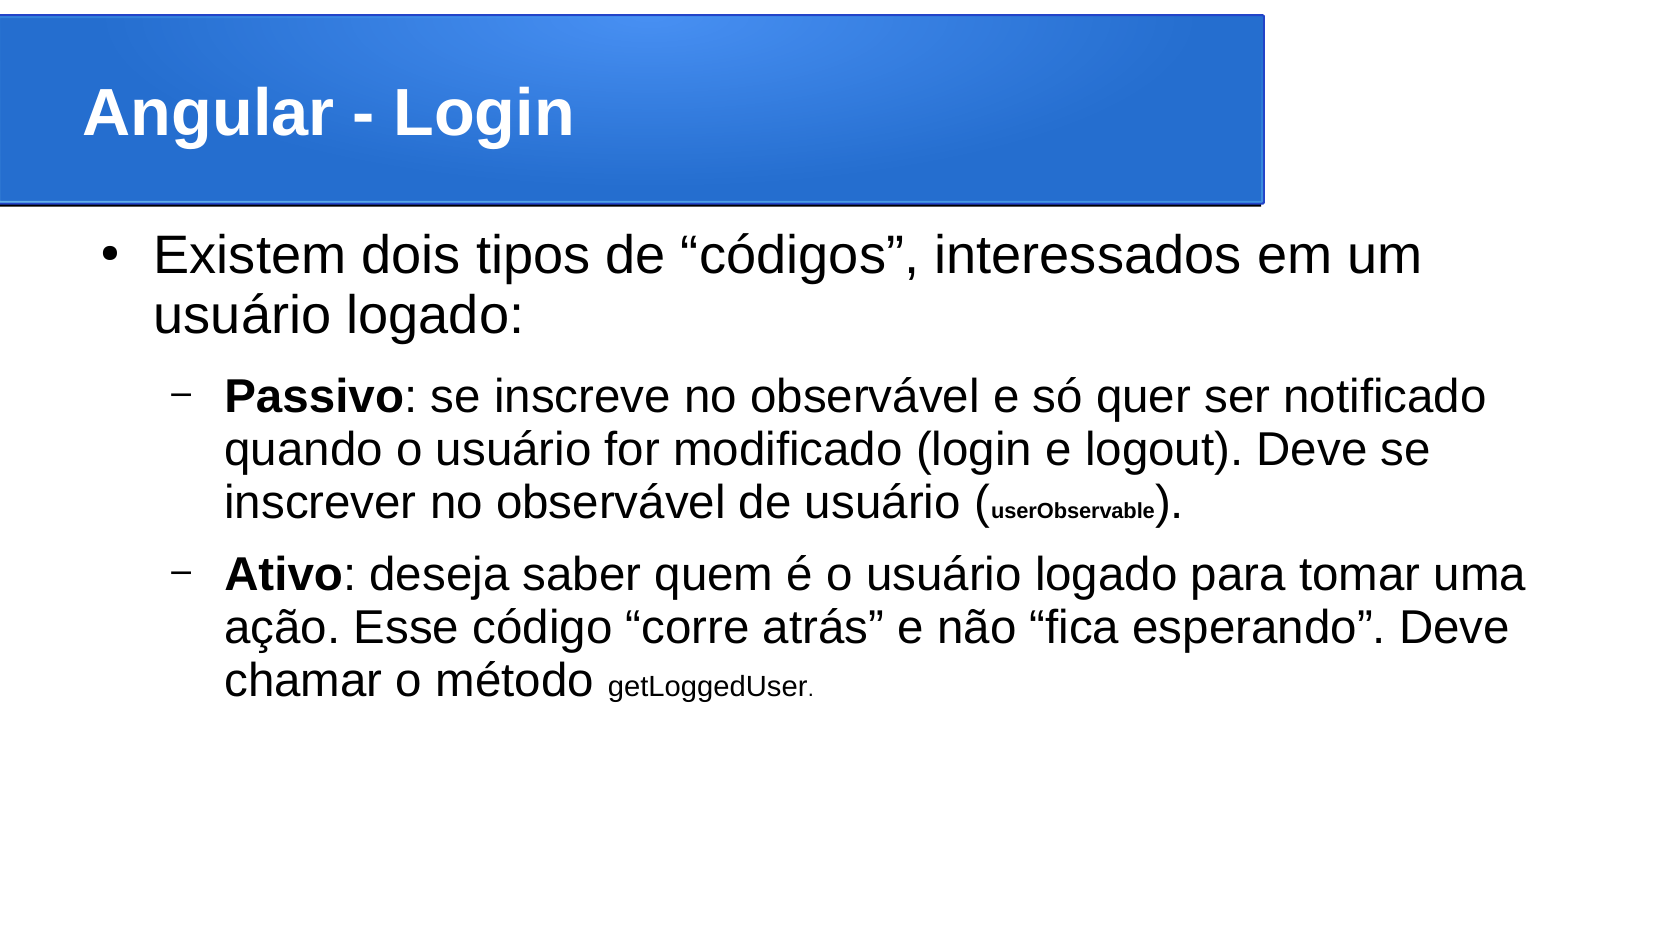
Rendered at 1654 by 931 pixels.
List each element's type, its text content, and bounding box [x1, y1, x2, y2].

list Existem dois tipos de “códigos”, interessados em um usuário logado: Passivo: se inscreve no observável e só quer ser notificado quando o usuário for modificado (login e logout). Deve se inscrever no observável de usuário (userObservable). Ativo: deseja saber quem é o usuário logado para tomar uma ação. Esse código “corre atrás” e não “fica esperando”. Deve chamar o método getLoggedUser. [82, 224, 1571, 764]
title Angular - Login [82, 35, 1235, 189]
